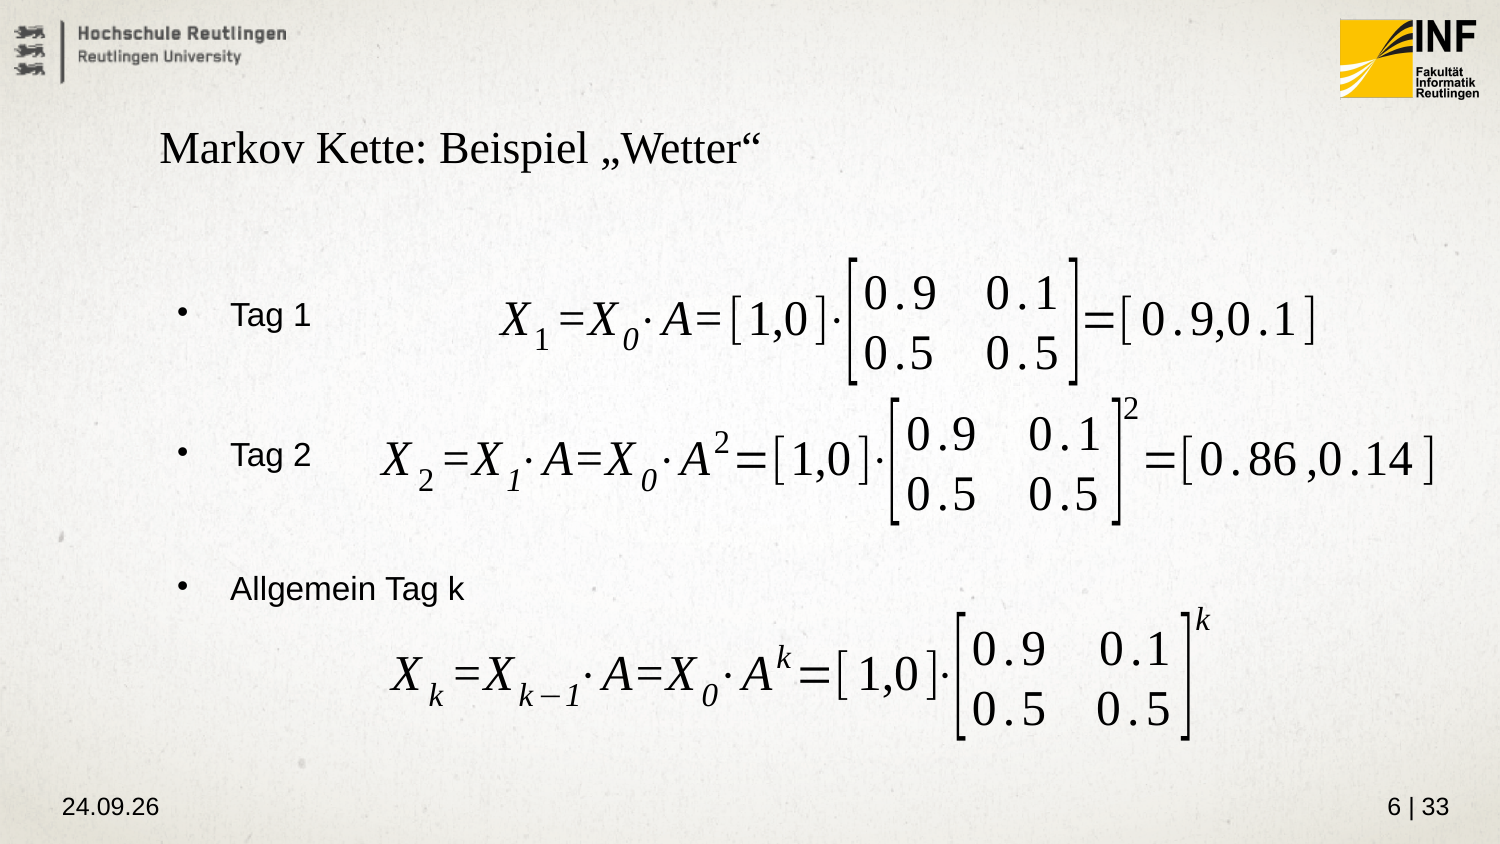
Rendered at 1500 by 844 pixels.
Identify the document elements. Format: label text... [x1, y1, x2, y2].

picture [0, 0, 1500, 844]
chart [366, 253, 1456, 529]
title Markov Kette: Beispiel „Wetter“ [159, 106, 1341, 188]
chart [375, 602, 1229, 743]
list Tag 1 Tag 2 Allgemein Tag k [159, 224, 1341, 732]
